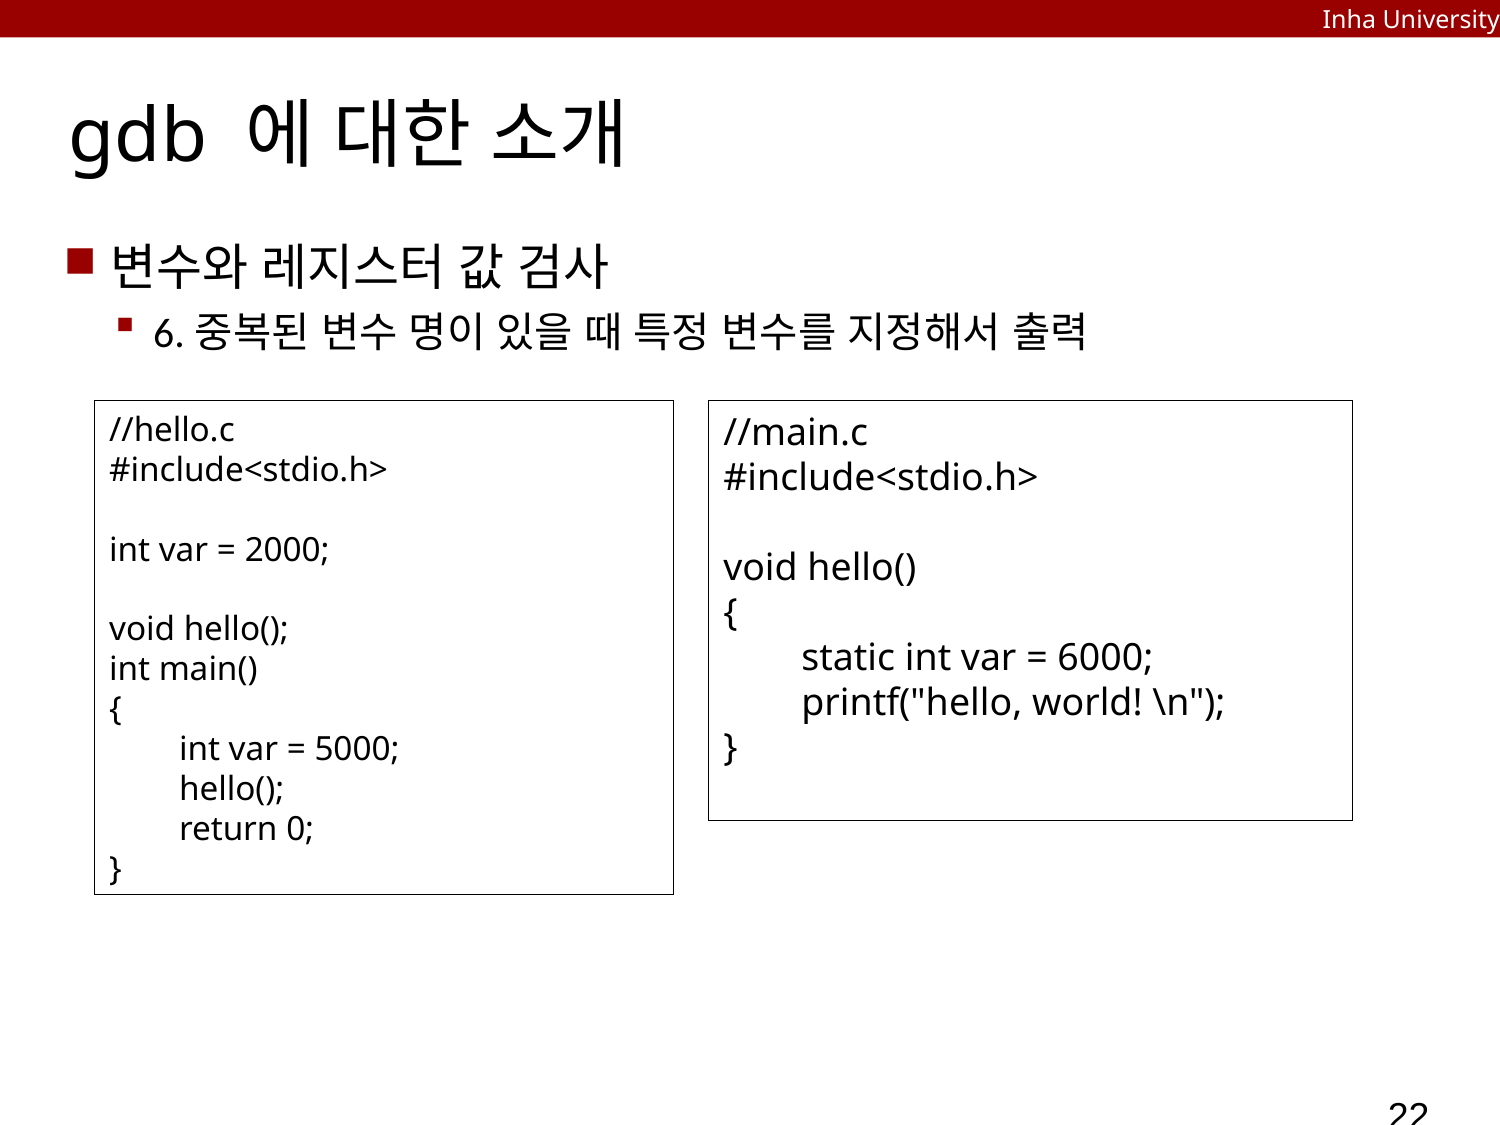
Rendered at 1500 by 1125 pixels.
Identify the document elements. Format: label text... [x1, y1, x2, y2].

title gdb 에 대한 소개 [62, 41, 1438, 221]
text_box [0, 0, 1500, 38]
text_box Inha University [1322, 3, 1500, 33]
text_box //hello.c #include<stdio.h> int var = 2000; void hello(); int main() { int var = 5000; hello(); return 0; } [94, 400, 674, 895]
list 변수와 레지스터 값 검사 6.중복된 변수 명이 있을 때 특정 변수를 지정해서 출력 [62, 229, 1438, 1050]
text_box //main.c #include<stdio.h> void hello() { static int var = 6000; printf("hello, world! \n"); } [708, 400, 1353, 821]
